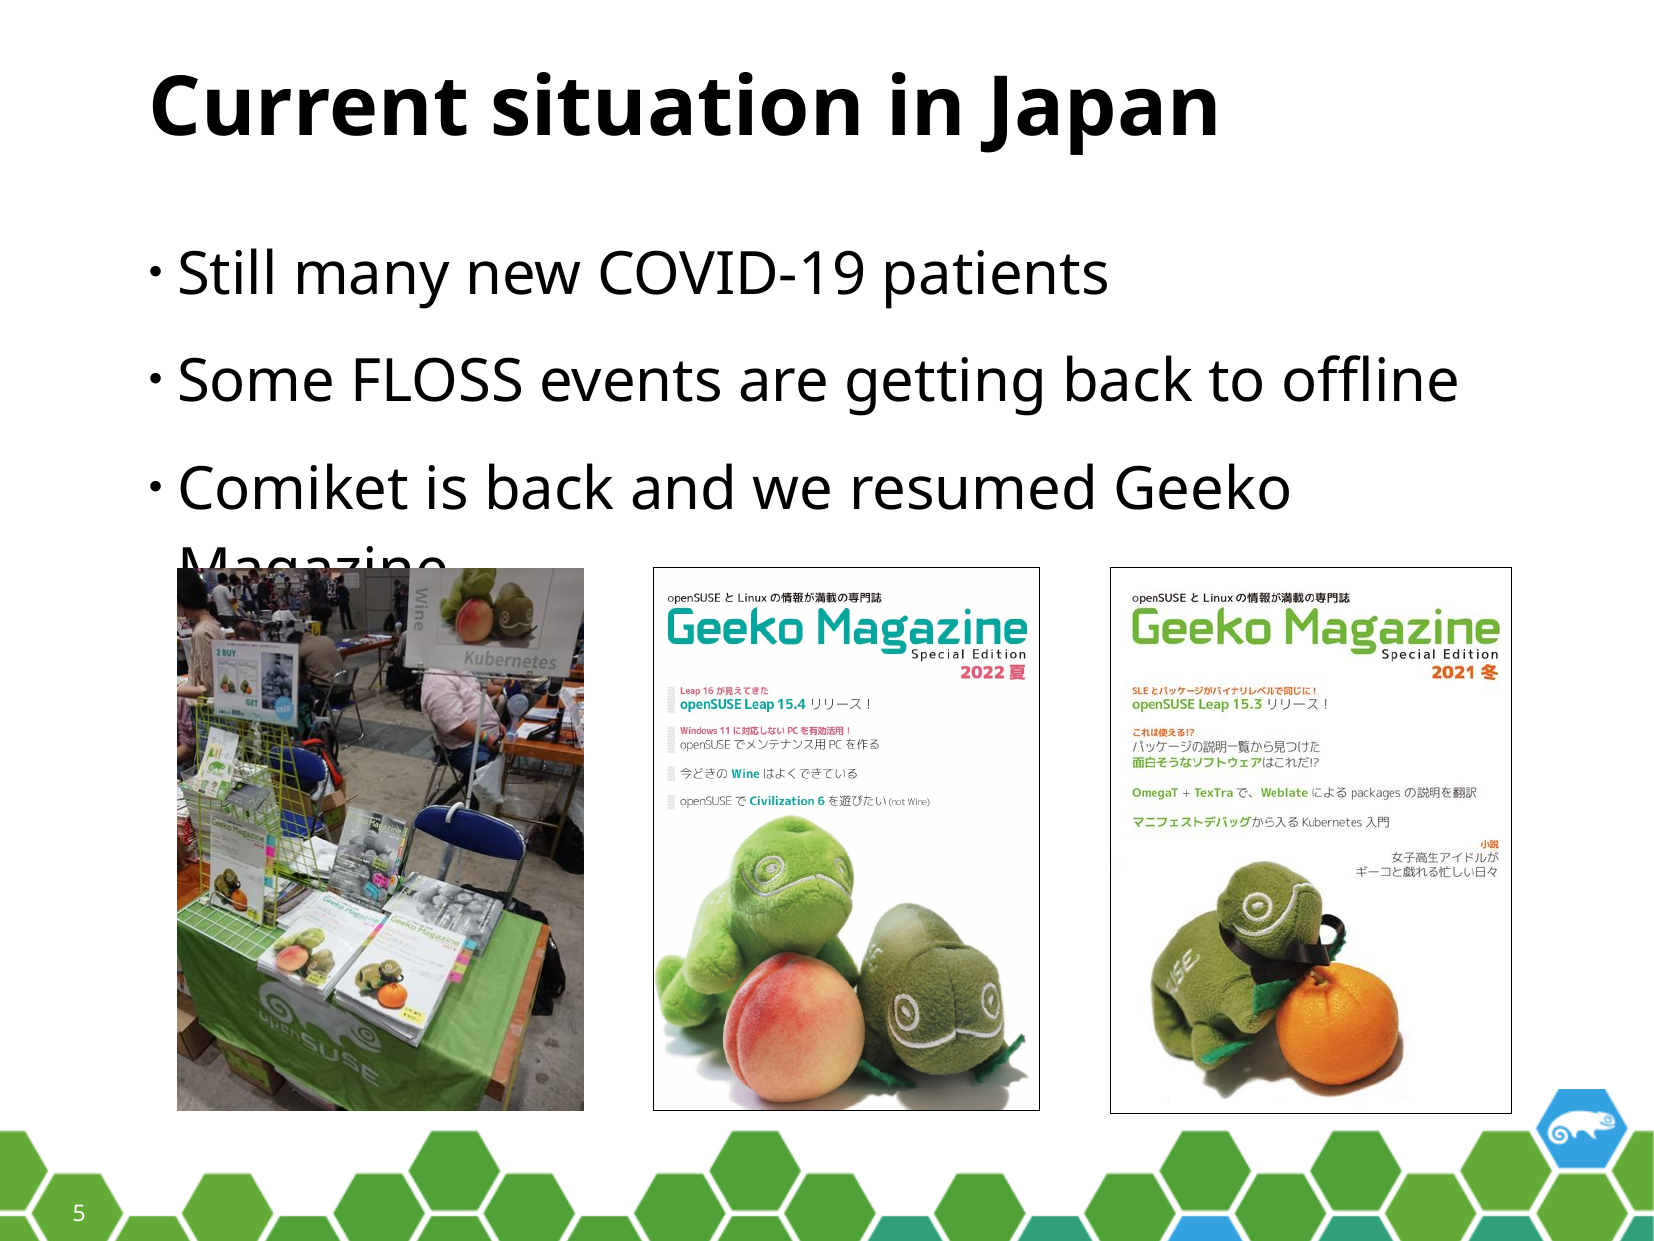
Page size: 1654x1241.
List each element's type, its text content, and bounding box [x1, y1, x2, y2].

picture [0, 567, 1654, 1241]
title Current situation in Japan [148, 13, 1512, 193]
list Still many new COVID-19 patients Some FLOSS events are getting back to offline Comiket is back and we resumed Geeko Magazine [148, 230, 1512, 950]
